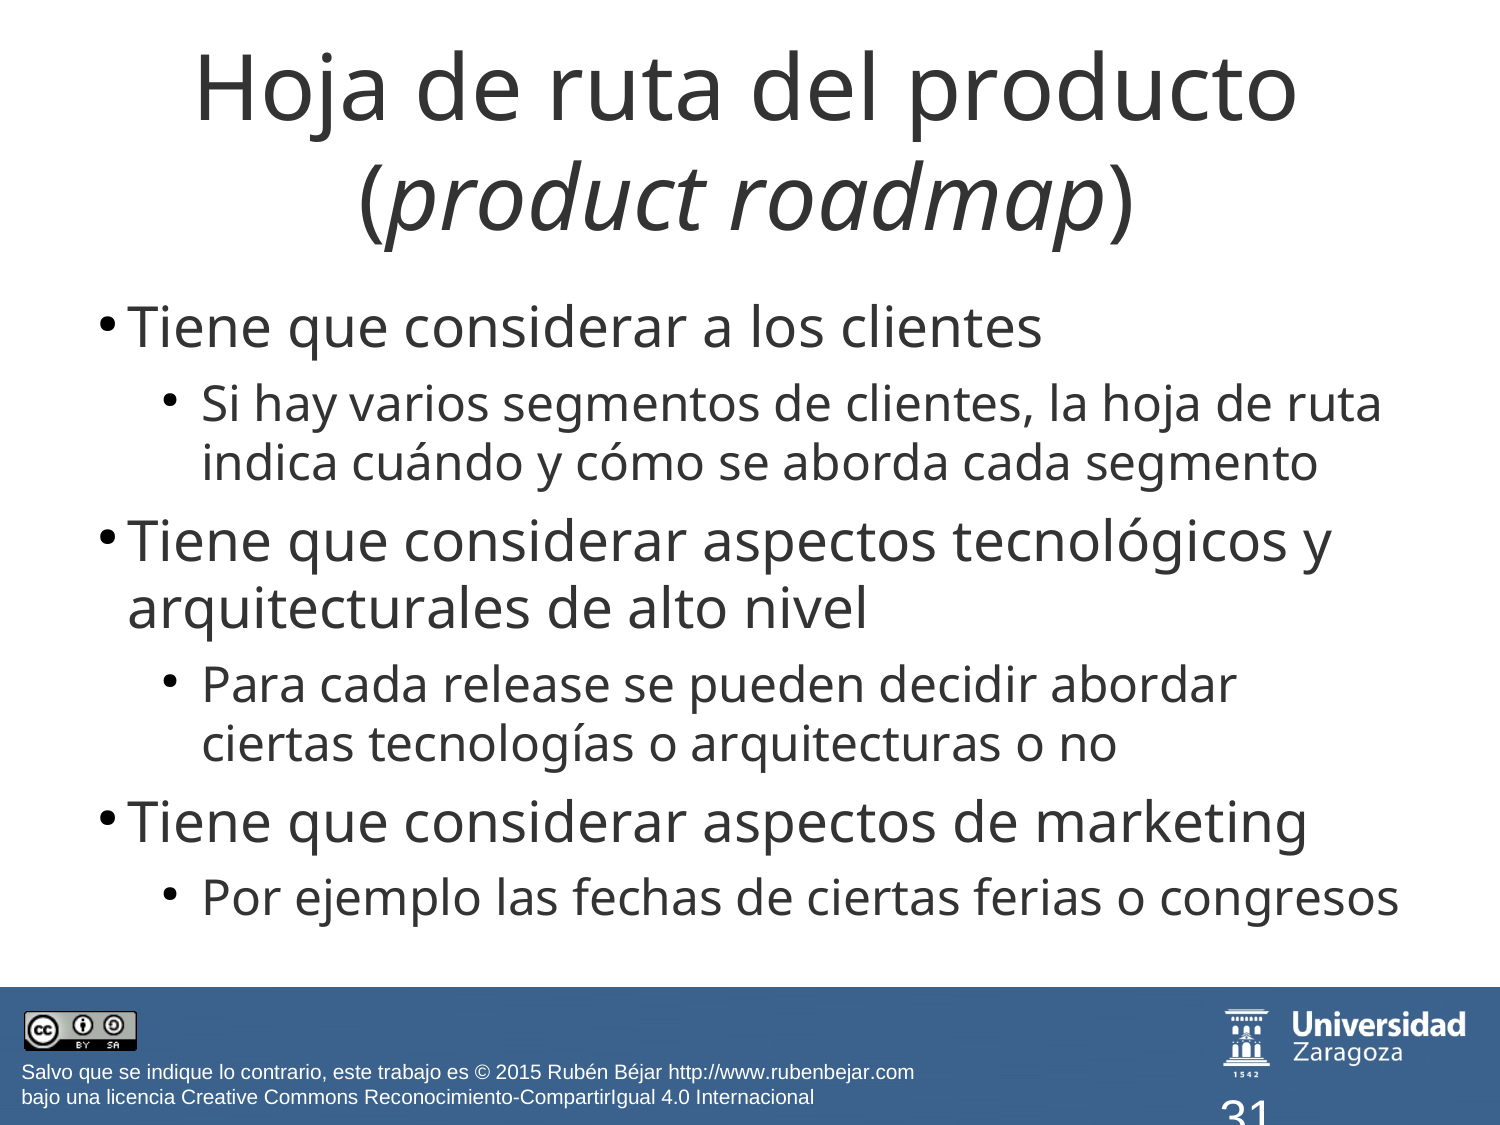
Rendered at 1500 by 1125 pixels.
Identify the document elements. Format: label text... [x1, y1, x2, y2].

title Hoja de ruta del producto (product roadmap) [74, 21, 1420, 257]
list Tiene que considerar a los clientes Si hay varios segmentos de clientes, la hoja de ruta indica cuándo y cómo se aborda cada segmento Tiene que considerar aspectos tecnológicos y arquitecturales de alto nivel Para cada release se pueden decidir abordar ciertas tecnologías o arquitecturas o no Tiene que considerar aspectos de marketing Por ejemplo las fechas de ciertas ferias o congresos [82, 283, 1418, 957]
picture [0, 987, 1500, 1125]
